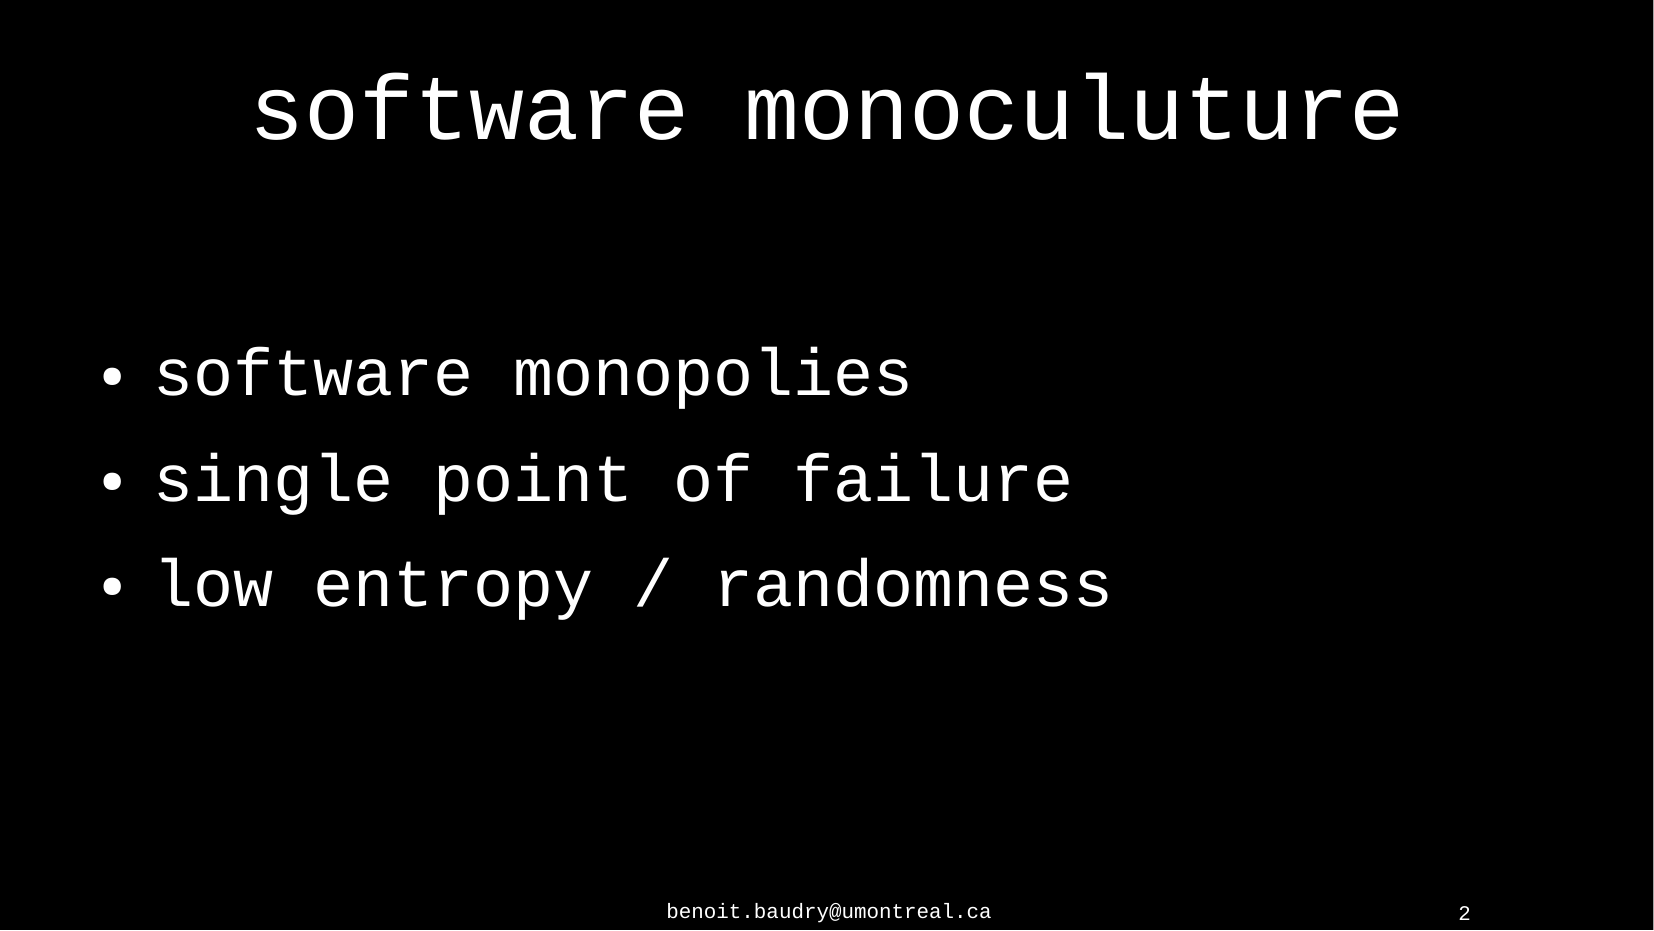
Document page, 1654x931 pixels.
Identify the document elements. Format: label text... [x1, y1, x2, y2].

title software monoculuture [82, 37, 1571, 193]
list software monopolies single point of failure low entropy / randomness [82, 235, 1571, 775]
